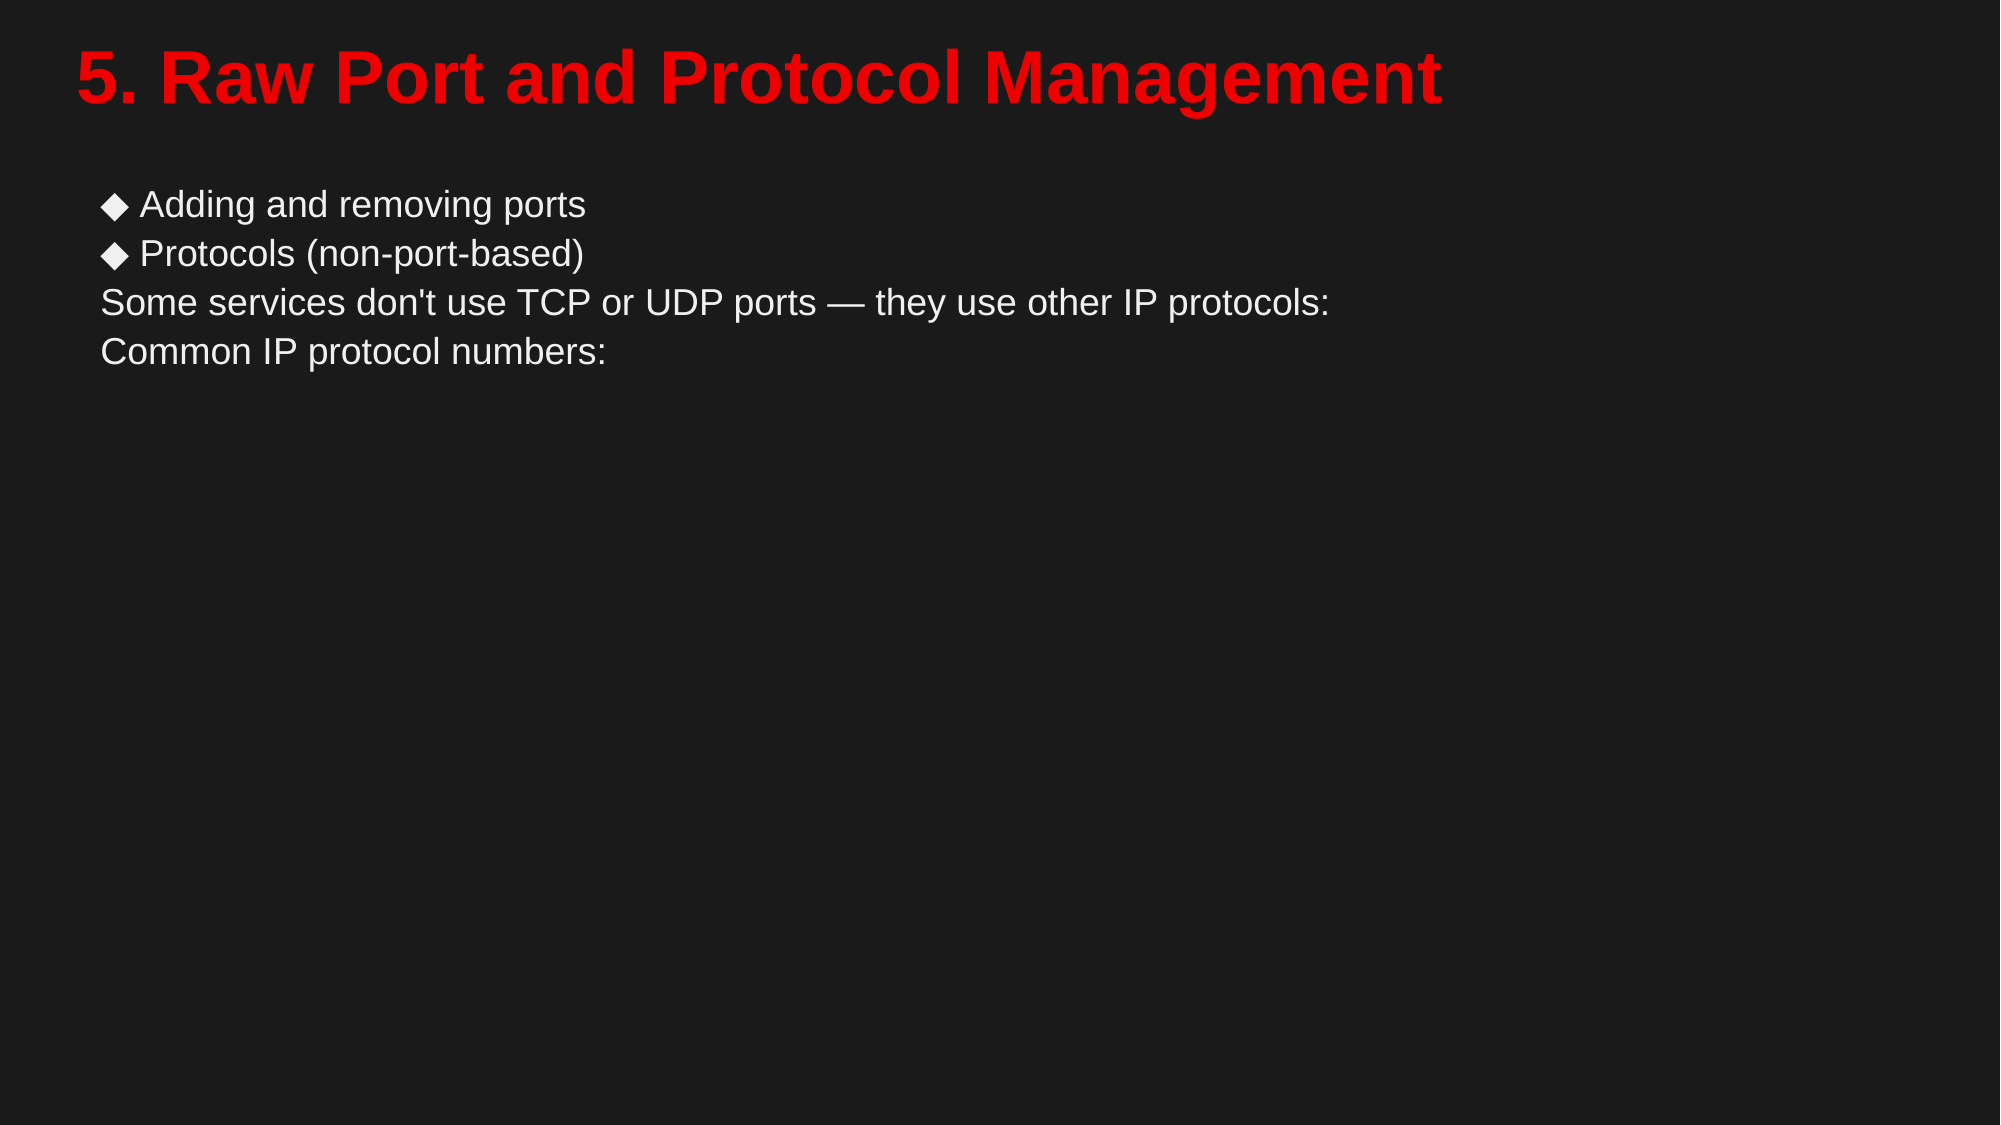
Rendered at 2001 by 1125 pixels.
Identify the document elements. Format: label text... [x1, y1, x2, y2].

text_box ◆ Adding and removing ports ◆ Protocols (non-port-based) Some services don't use TCP or UDP ports — they use other IP protocols: Common IP protocol numbers: [59, 171, 1942, 1087]
text_box 5. Raw Port and Protocol Management [59, 23, 1942, 154]
